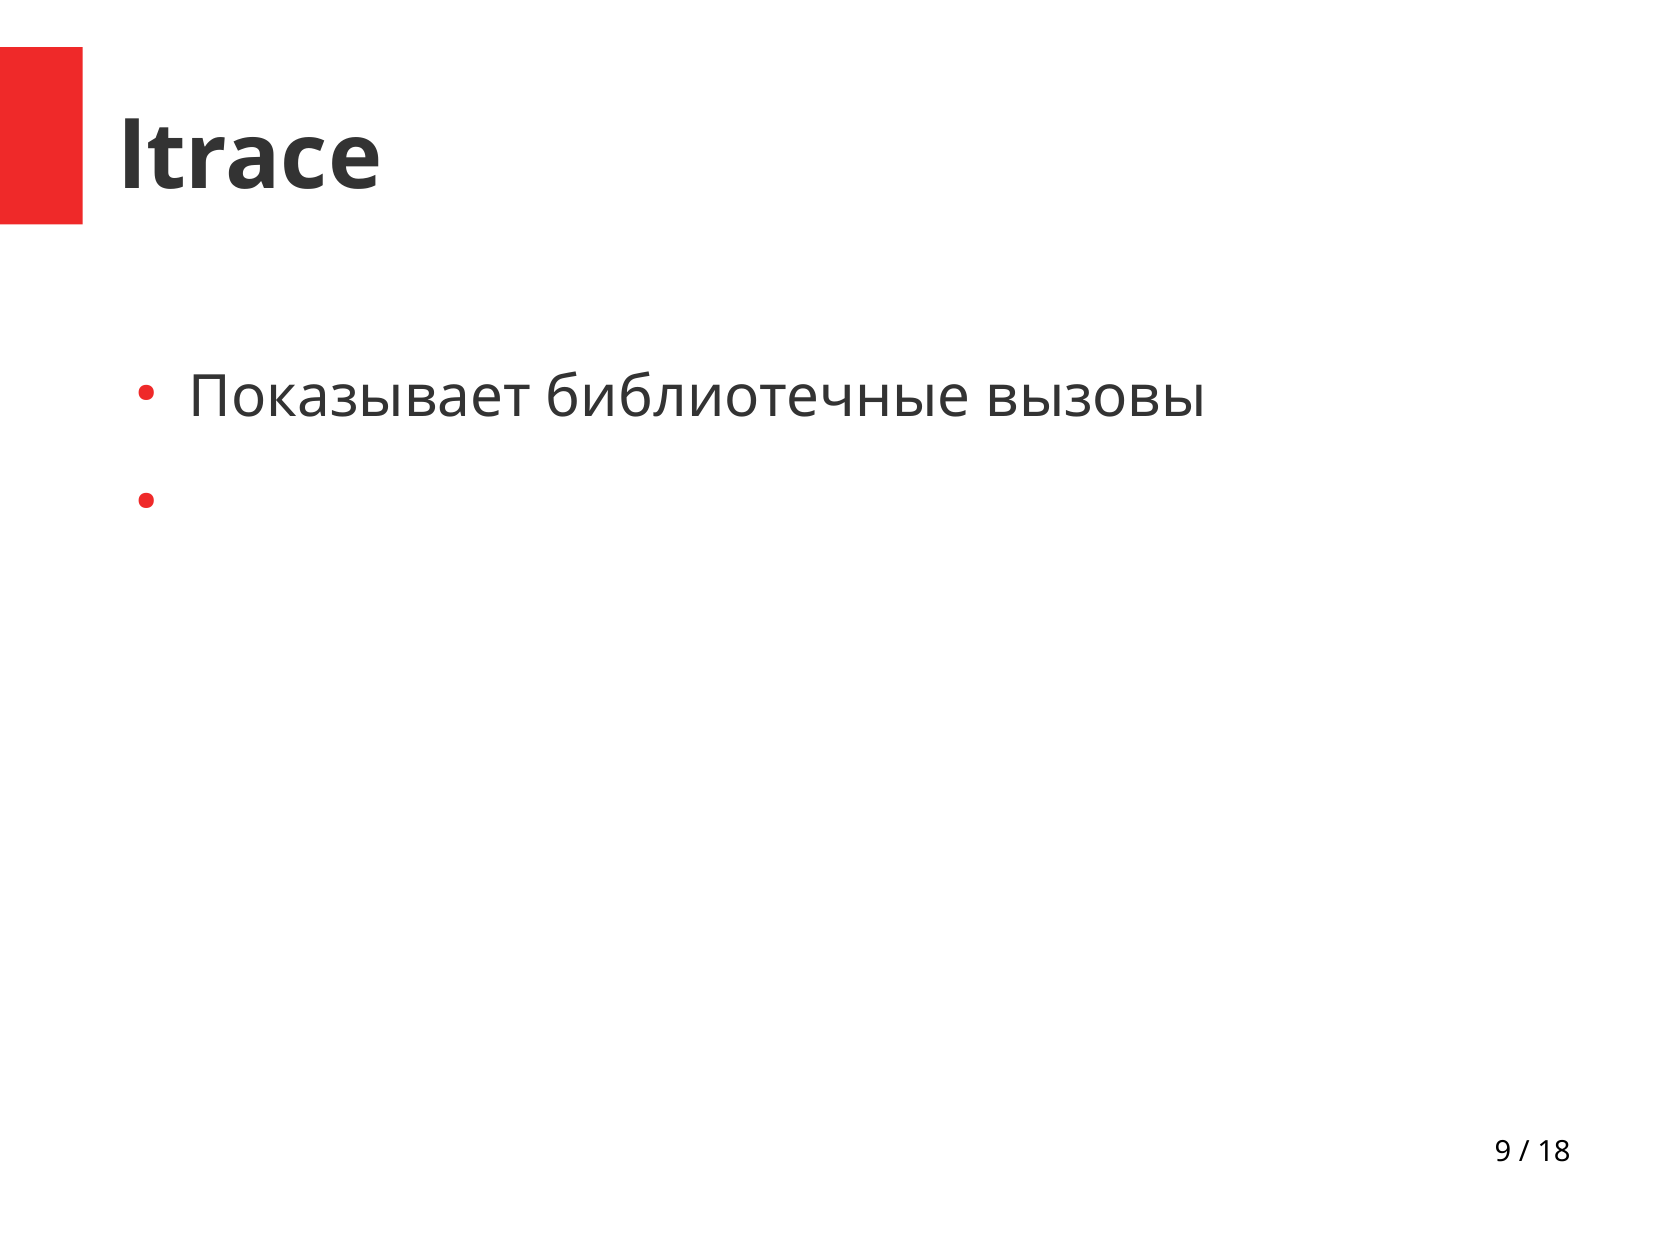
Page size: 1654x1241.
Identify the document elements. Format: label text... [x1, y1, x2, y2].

list Показывает библиотечные вызовы [118, 354, 1536, 1074]
title ltrace [118, 49, 1571, 257]
